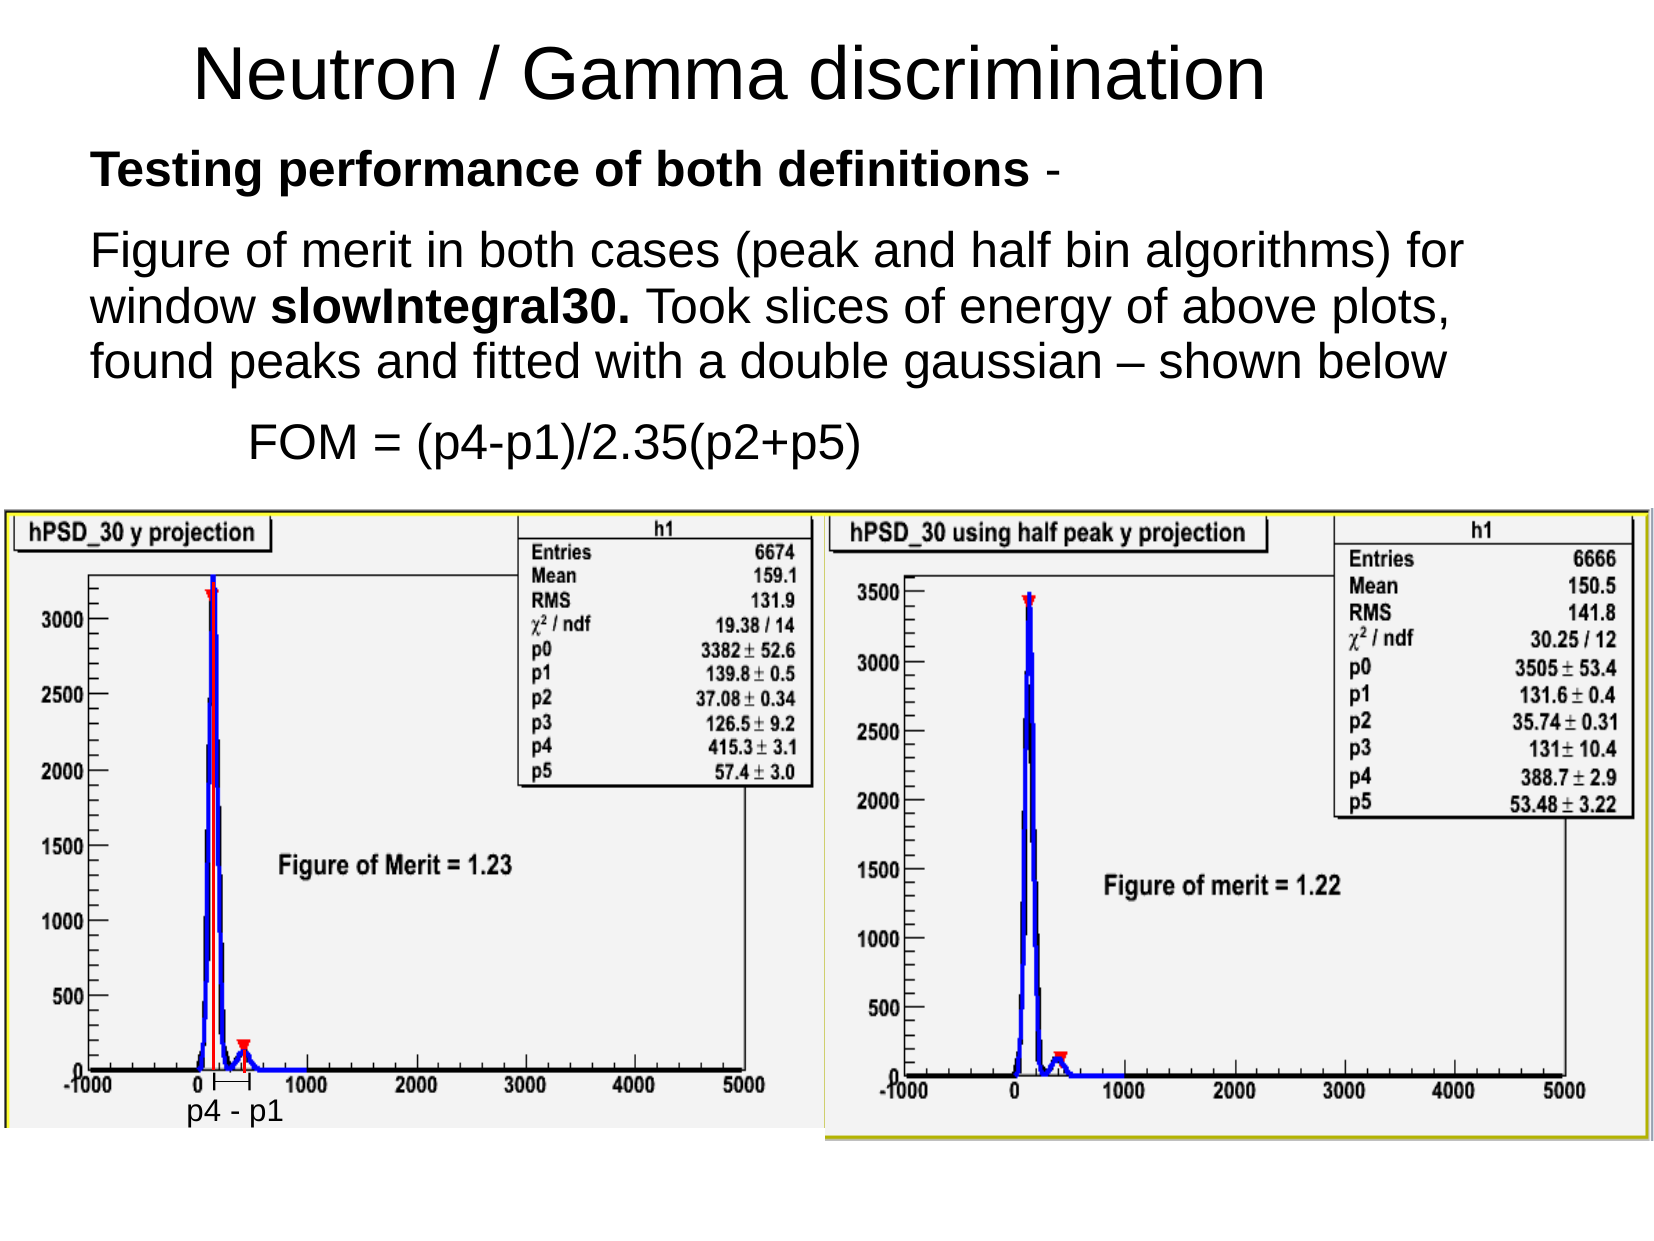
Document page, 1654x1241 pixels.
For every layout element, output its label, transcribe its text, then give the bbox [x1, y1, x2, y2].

picture [4, 508, 1654, 1141]
text_box p4 - p1 [171, 1085, 330, 1157]
text_box Testing performance of both definitions - Figure of merit in both cases (peak and half bin algorithms) for window slowIntegral30. Took slices of energy of above plots, found peaks and fitted with a double gaussian – shown below [75, 134, 1483, 397]
text_box FOM = (p4-p1)/2.35(p2+p5) [233, 407, 878, 478]
text_box Neutron / Gamma discrimination [177, 24, 1654, 138]
